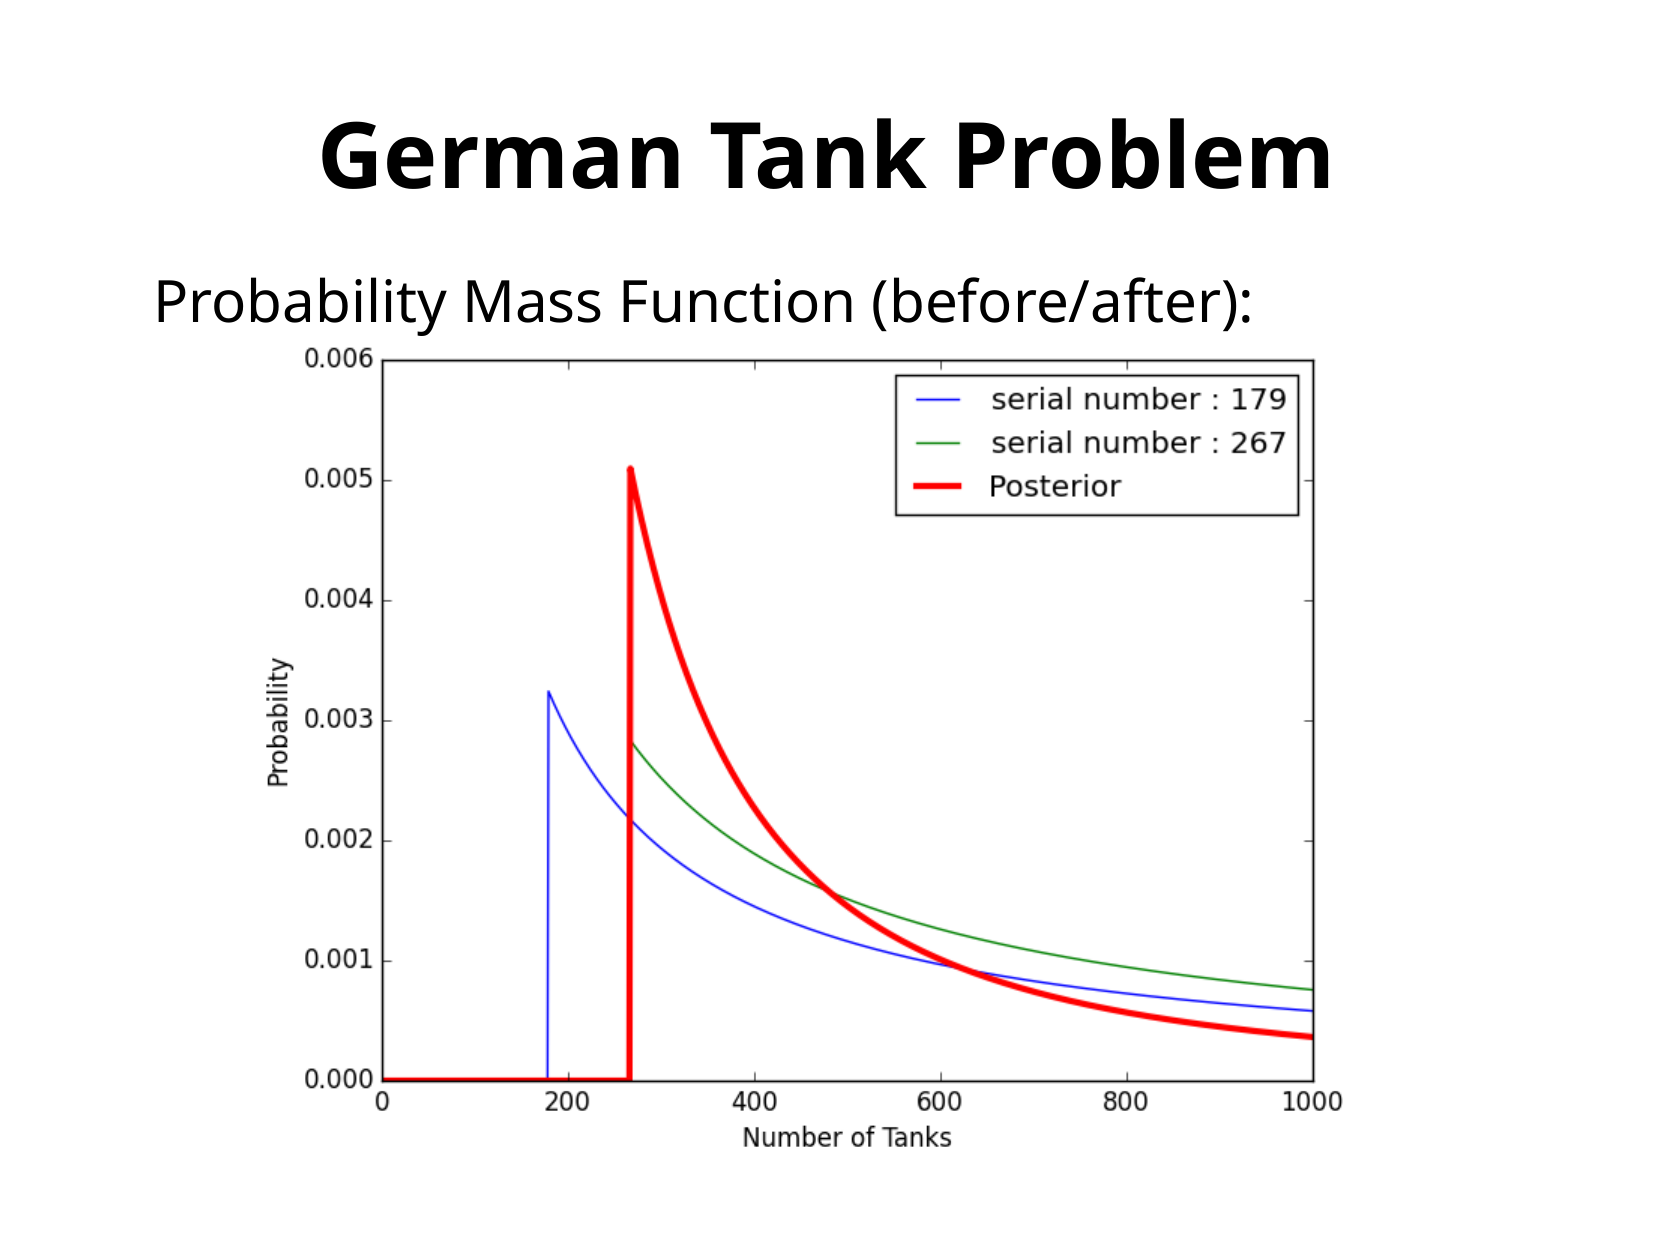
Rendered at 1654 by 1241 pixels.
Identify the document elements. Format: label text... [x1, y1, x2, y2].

picture [232, 1096, 1433, 1171]
list Probability Mass Function (before/after): [82, 260, 1571, 1096]
title German Tank Problem [82, 49, 1571, 257]
